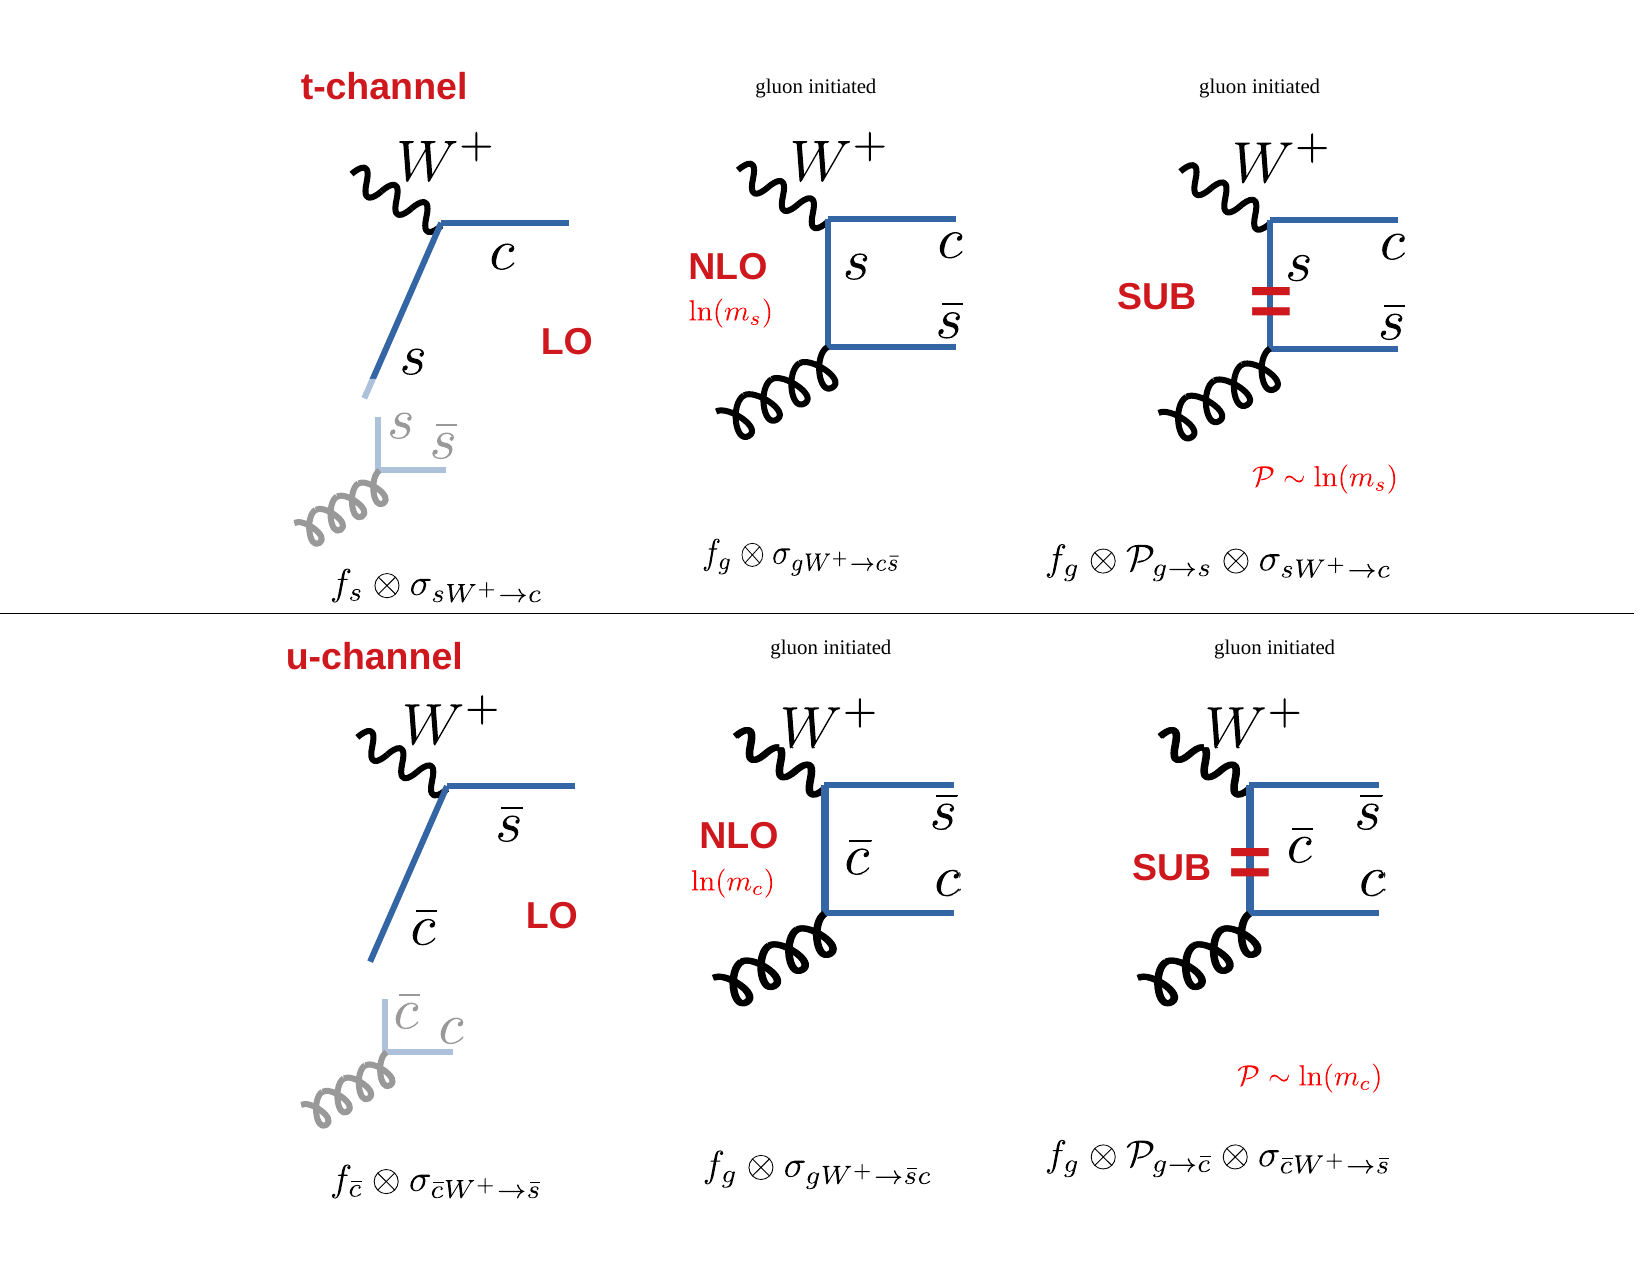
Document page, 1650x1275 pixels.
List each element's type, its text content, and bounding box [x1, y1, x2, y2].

text_box [688, 298, 774, 328]
text_box = [1234, 250, 1310, 350]
text_box [395, 131, 495, 183]
text_box gluon initiated [748, 628, 914, 667]
text_box [1358, 869, 1386, 897]
text_box [495, 807, 527, 842]
text_box SUB [1102, 268, 1223, 329]
text_box [702, 1150, 931, 1190]
text_box [1289, 828, 1317, 864]
text_box [789, 131, 888, 183]
text_box gluon initiated [1177, 67, 1343, 106]
text_box NLO [684, 806, 805, 869]
text_box [286, 965, 543, 1199]
text_box [929, 795, 963, 830]
text_box [779, 697, 880, 749]
text_box [399, 348, 427, 375]
text_box [1377, 305, 1410, 341]
text_box LO [526, 313, 632, 371]
text_box SUB [1117, 839, 1213, 897]
text_box [1044, 1139, 1392, 1178]
text_box [1231, 133, 1330, 184]
text_box LO [511, 887, 617, 944]
picture [701, 538, 899, 576]
text_box [1252, 464, 1399, 494]
text_box gluon initiated [733, 67, 899, 106]
text_box [937, 232, 963, 259]
text_box [690, 868, 776, 898]
text_box [842, 253, 870, 280]
text_box [1044, 543, 1391, 582]
text_box [934, 869, 961, 897]
text_box [489, 243, 515, 270]
text_box [844, 840, 876, 875]
text_box [1354, 795, 1388, 830]
text_box [410, 910, 441, 946]
text_box gluon initiated [1192, 628, 1358, 667]
text_box [265, 378, 542, 603]
text_box = [1213, 812, 1289, 911]
text_box t-channel [286, 58, 752, 116]
text_box u-channel [271, 628, 737, 686]
text_box [1237, 1063, 1383, 1093]
text_box [935, 303, 967, 339]
text_box [1204, 697, 1304, 749]
text_box [1379, 233, 1405, 260]
text_box NLO [673, 238, 794, 338]
text_box [401, 694, 500, 746]
